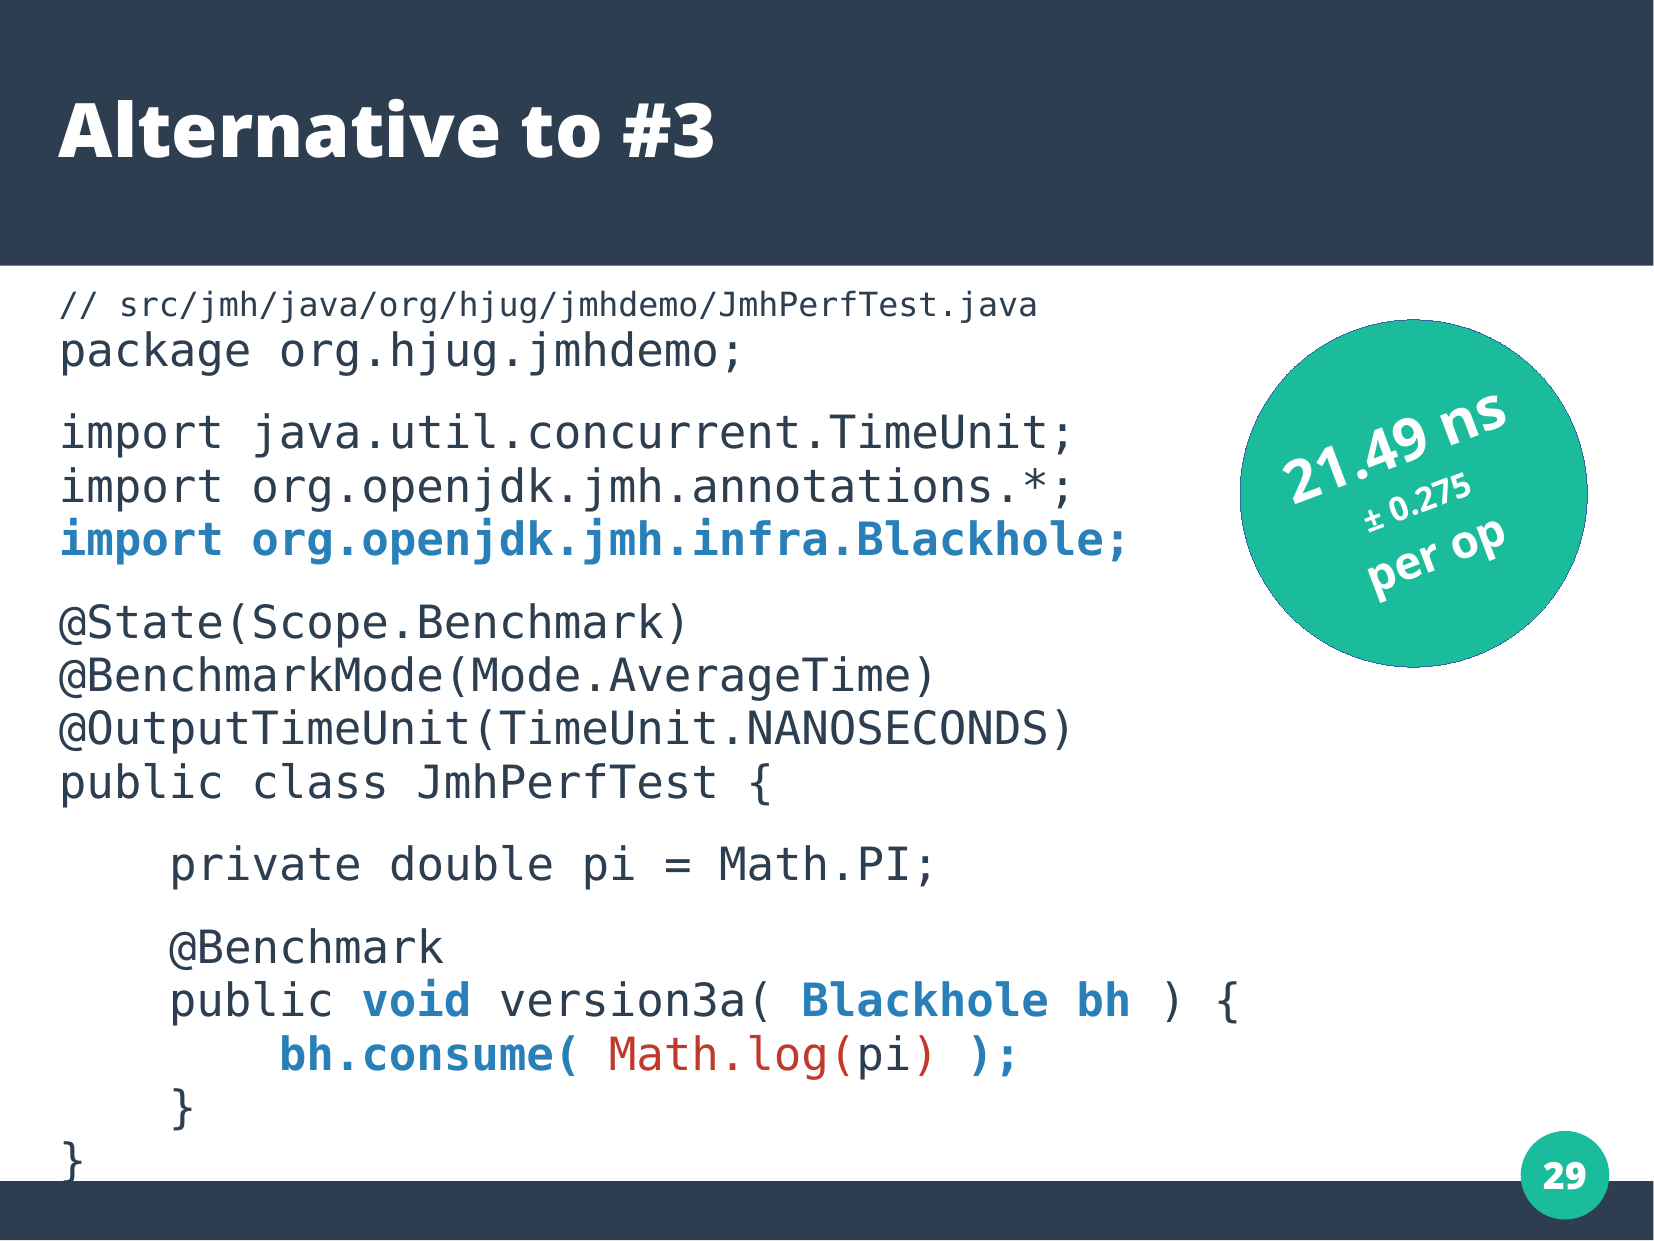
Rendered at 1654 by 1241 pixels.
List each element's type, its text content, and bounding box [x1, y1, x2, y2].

title Alternative to #3 [59, 56, 1595, 200]
list // src/jmh/java/org/hjug/jmhdemo/JmhPerfTest.java package org.hjug.jmhdemo; import java.util.concurrent.TimeUnit; import org.openjdk.jmh.annotations.*; import org.openjdk.jmh.infra.Blackhole; @State(Scope.Benchmark) @BenchmarkMode(Mode.AverageTime) @OutputTimeUnit(TimeUnit.NANOSECONDS) public class JmhPerfTest { private double pi = Math.PI; @Benchmark public void version3a( Blackhole bh ) { bh.consume( Math.log(pi) ); } } [59, 285, 1595, 1198]
text_box 21.49 ns ± 0.275 per op [1240, 319, 1588, 668]
